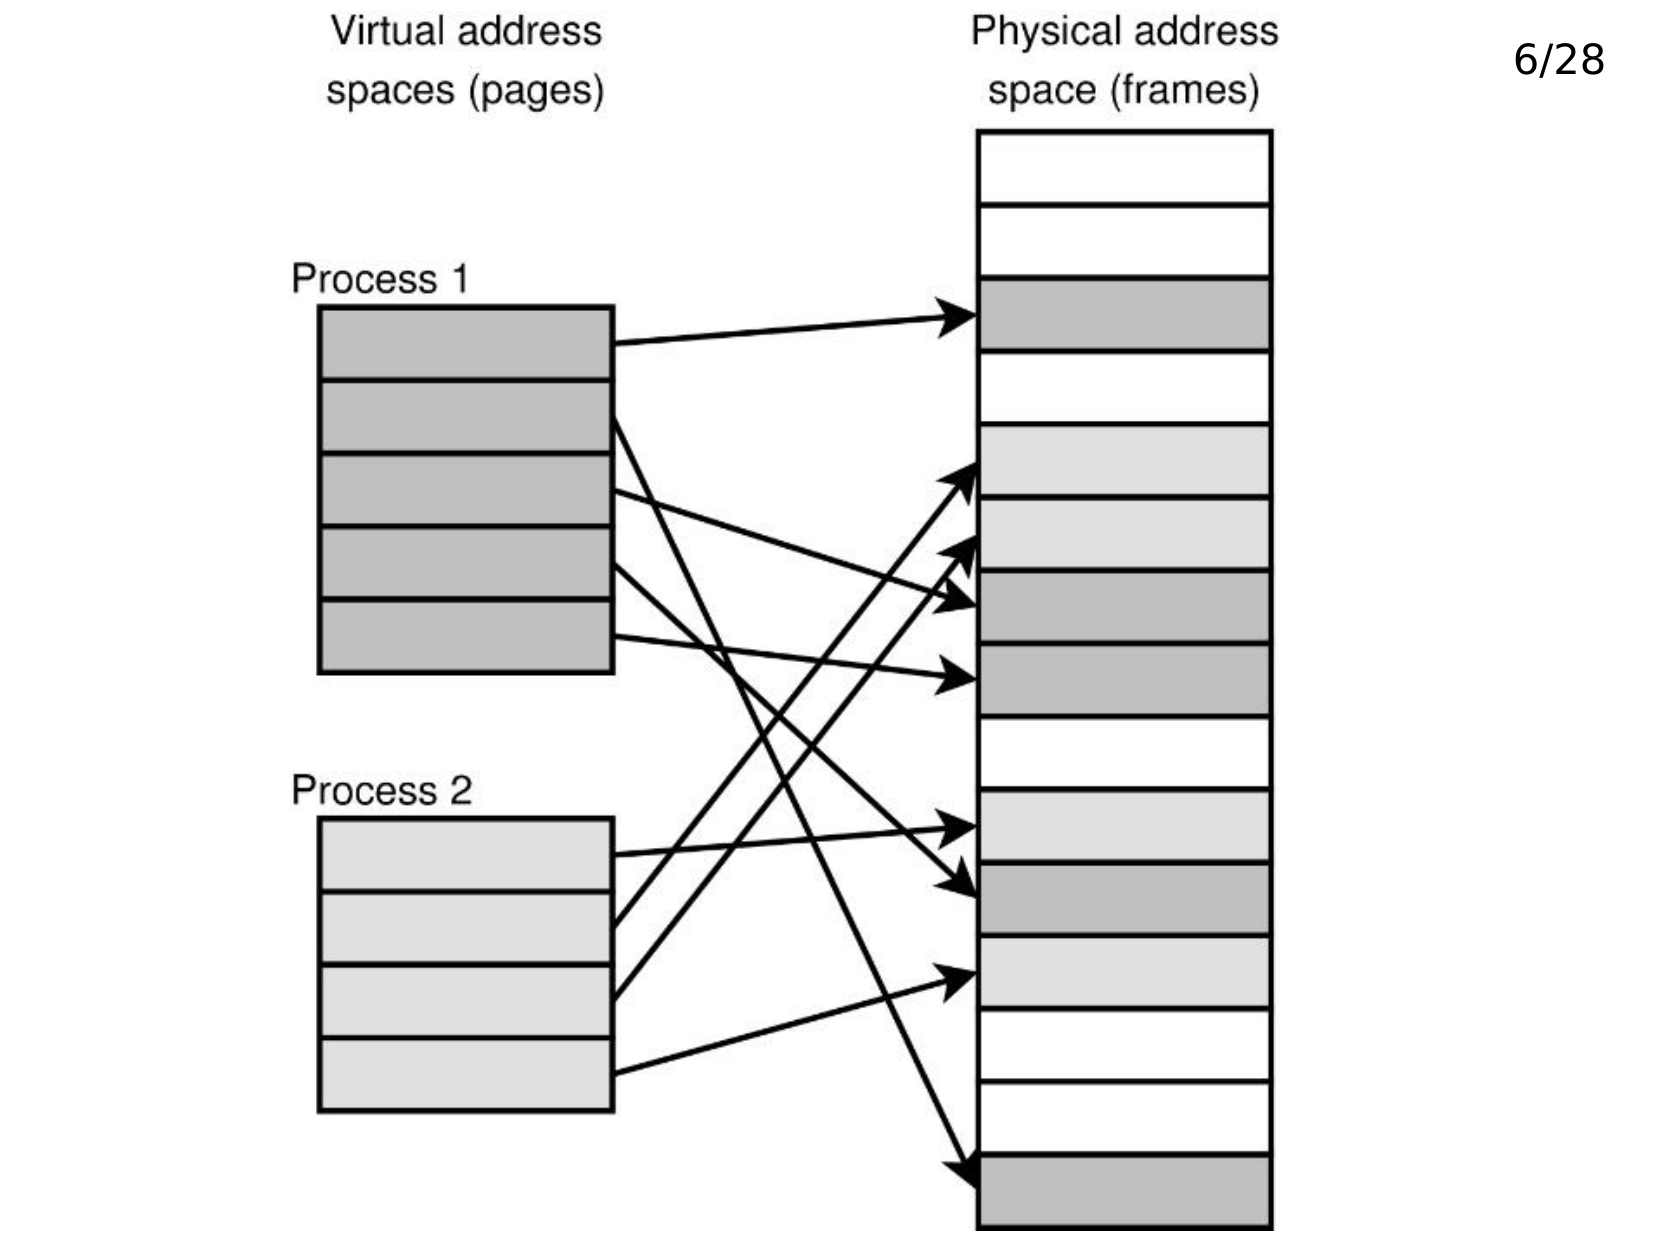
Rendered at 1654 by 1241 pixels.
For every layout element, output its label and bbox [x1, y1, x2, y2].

picture [289, 10, 1281, 1231]
